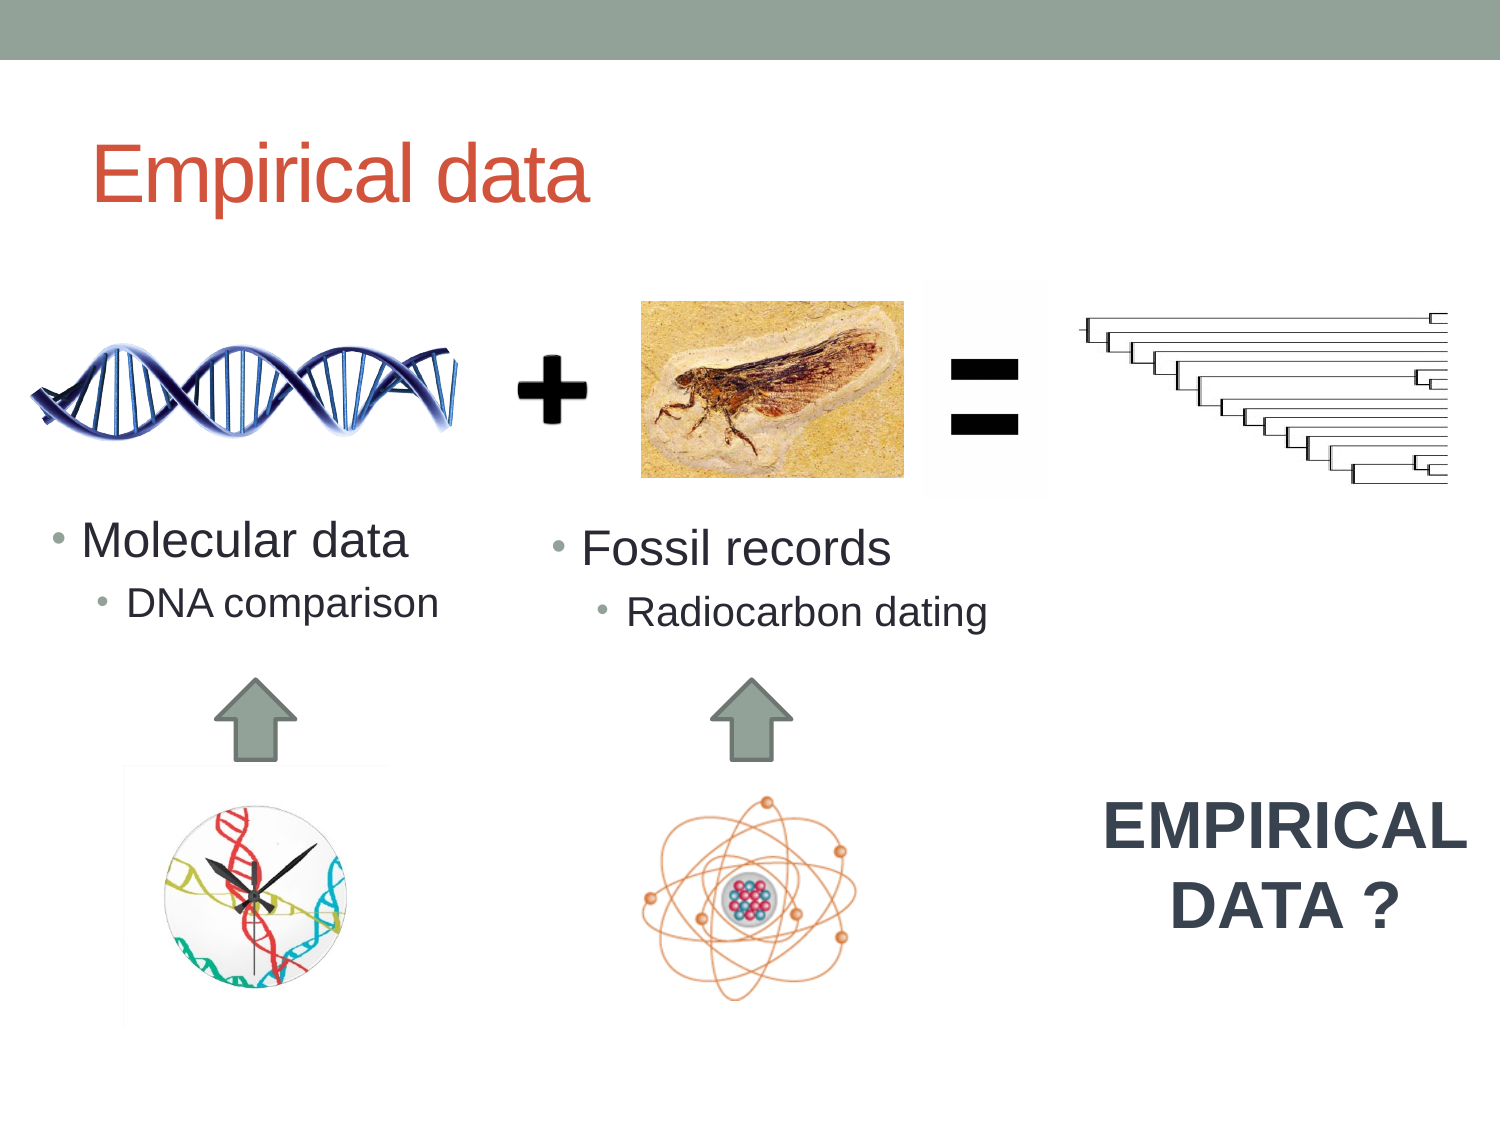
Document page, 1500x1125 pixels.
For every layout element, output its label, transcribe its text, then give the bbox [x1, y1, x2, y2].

picture [922, 278, 1047, 501]
picture [26, 179, 485, 619]
picture [641, 301, 904, 478]
text_box Fossil records Radiocarbon dating [536, 508, 1175, 681]
title Empirical data [75, 87, 1425, 250]
list Molecular data DNA comparison [36, 500, 675, 673]
picture [1074, 310, 1458, 488]
picture [123, 765, 388, 1029]
text_box [215, 679, 296, 760]
text_box Empirical Data ? [1073, 773, 1499, 949]
picture [511, 348, 593, 430]
picture [639, 793, 864, 1001]
text_box [711, 679, 792, 760]
